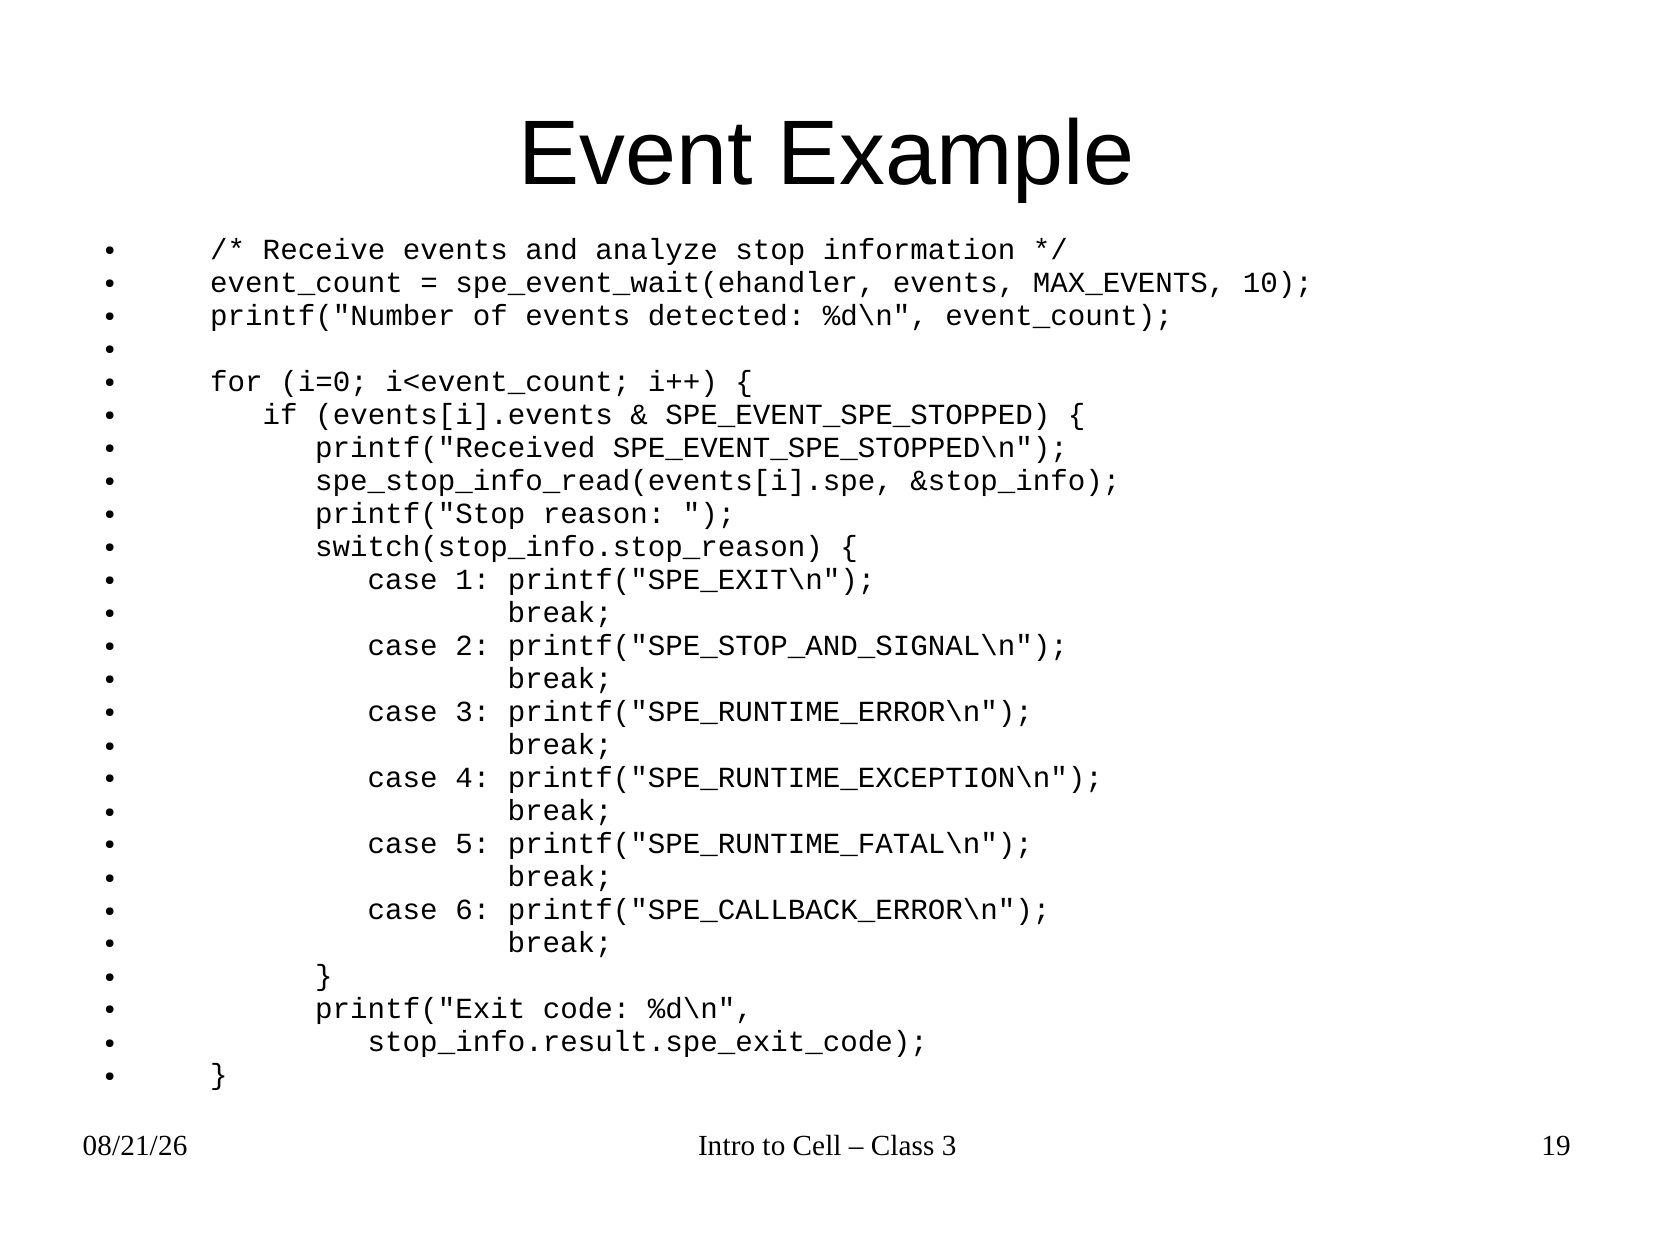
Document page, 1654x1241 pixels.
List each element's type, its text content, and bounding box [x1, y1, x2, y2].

title Event Example [82, 49, 1571, 257]
list /* Receive events and analyze stop information */ event_count = spe_event_wait(ehandler, events, MAX_EVENTS, 10); printf("Number of events detected: %d\n", event_count); for (i=0; i<event_count; i++) { if (events[i].events & SPE_EVENT_SPE_STOPPED) { printf("Received SPE_EVENT_SPE_STOPPED\n"); spe_stop_info_read(events[i].spe, &stop_info); printf("Stop reason: "); switch(stop_info.stop_reason) { case 1: printf("SPE_EXIT\n"); break; case 2: printf("SPE_STOP_AND_SIGNAL\n"); break; case 3: printf("SPE_RUNTIME_ERROR\n"); break; case 4: printf("SPE_RUNTIME_EXCEPTION\n"); break; case 5: printf("SPE_RUNTIME_FATAL\n"); break; case 6: printf("SPE_CALLBACK_ERROR\n"); break; } printf("Exit code: %d\n", stop_info.result.spe_exit_code); } [86, 235, 1576, 1048]
